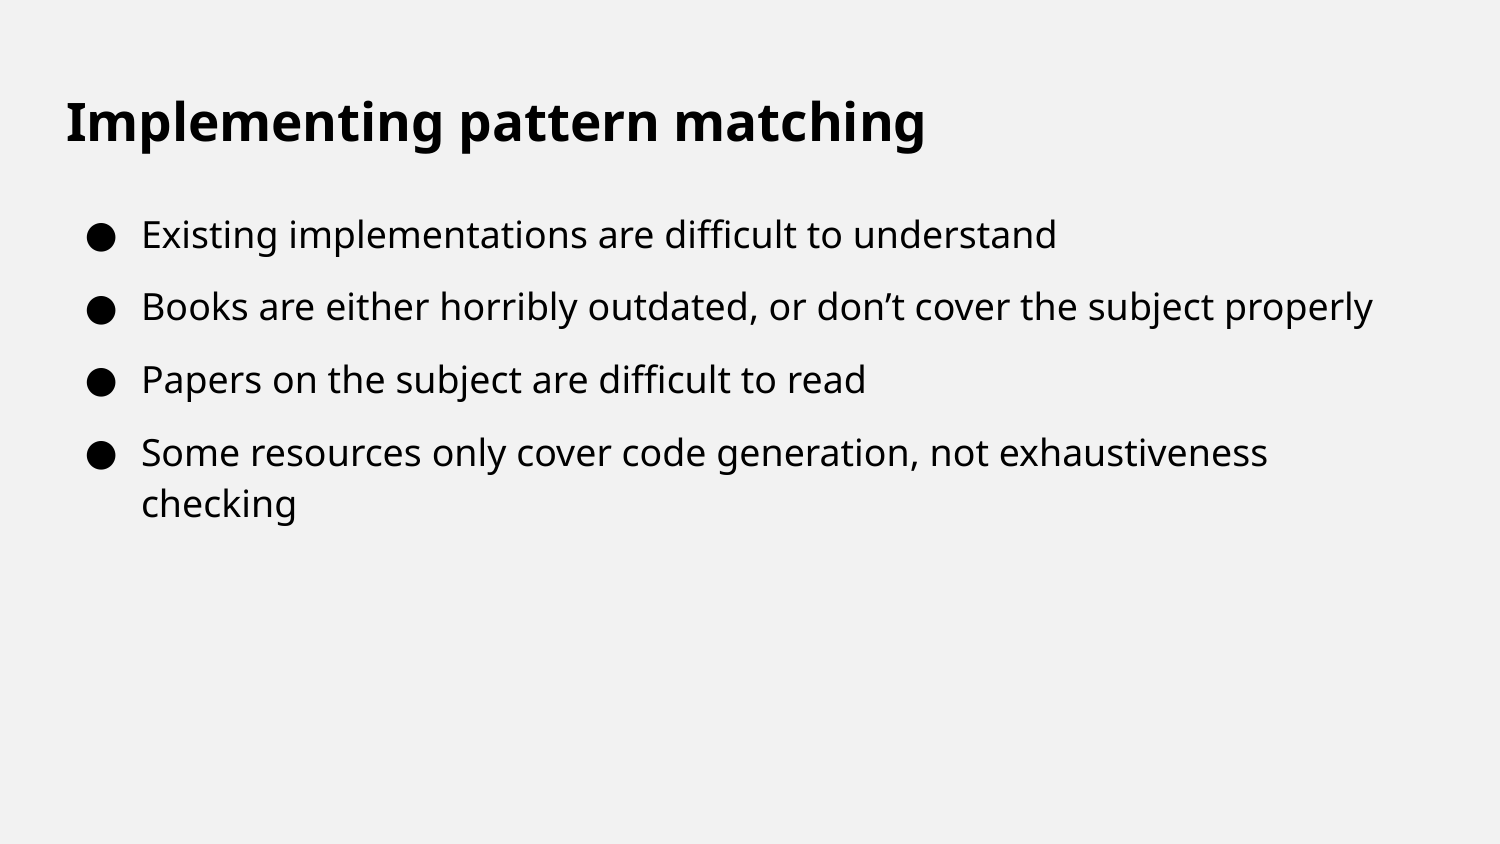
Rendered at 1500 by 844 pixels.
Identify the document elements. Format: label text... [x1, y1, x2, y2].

title Implementing pattern matching [51, 72, 1449, 167]
list Existing implementations are difficult to understand Books are either horribly outdated, or don’t cover the subject properly Papers on the subject are difficult to read Some resources only cover code generation, not exhaustiveness checking [51, 189, 1449, 750]
